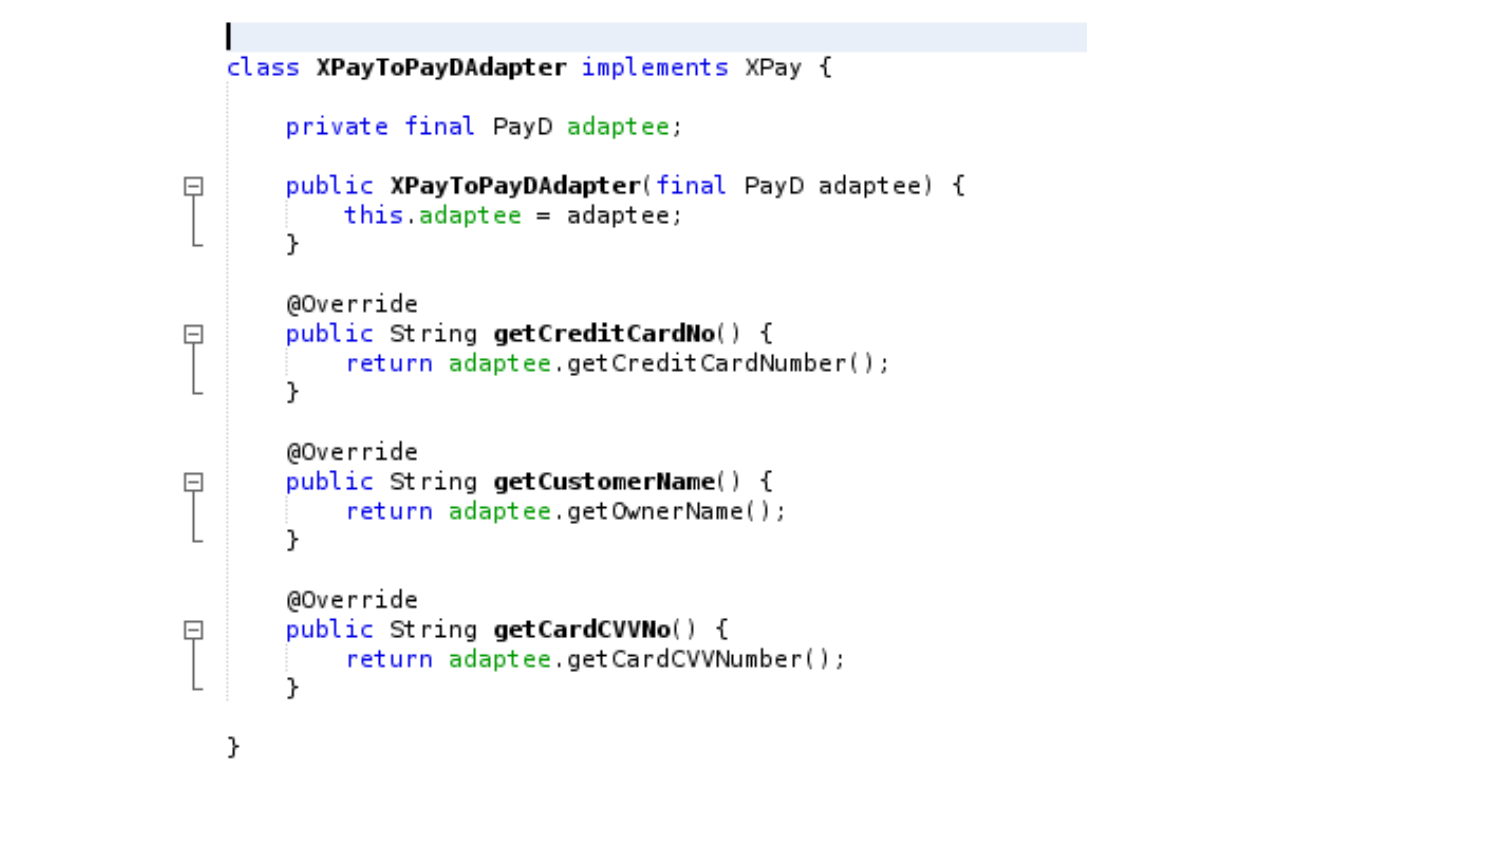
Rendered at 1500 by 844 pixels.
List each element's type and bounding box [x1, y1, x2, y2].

picture [174, 21, 1087, 805]
